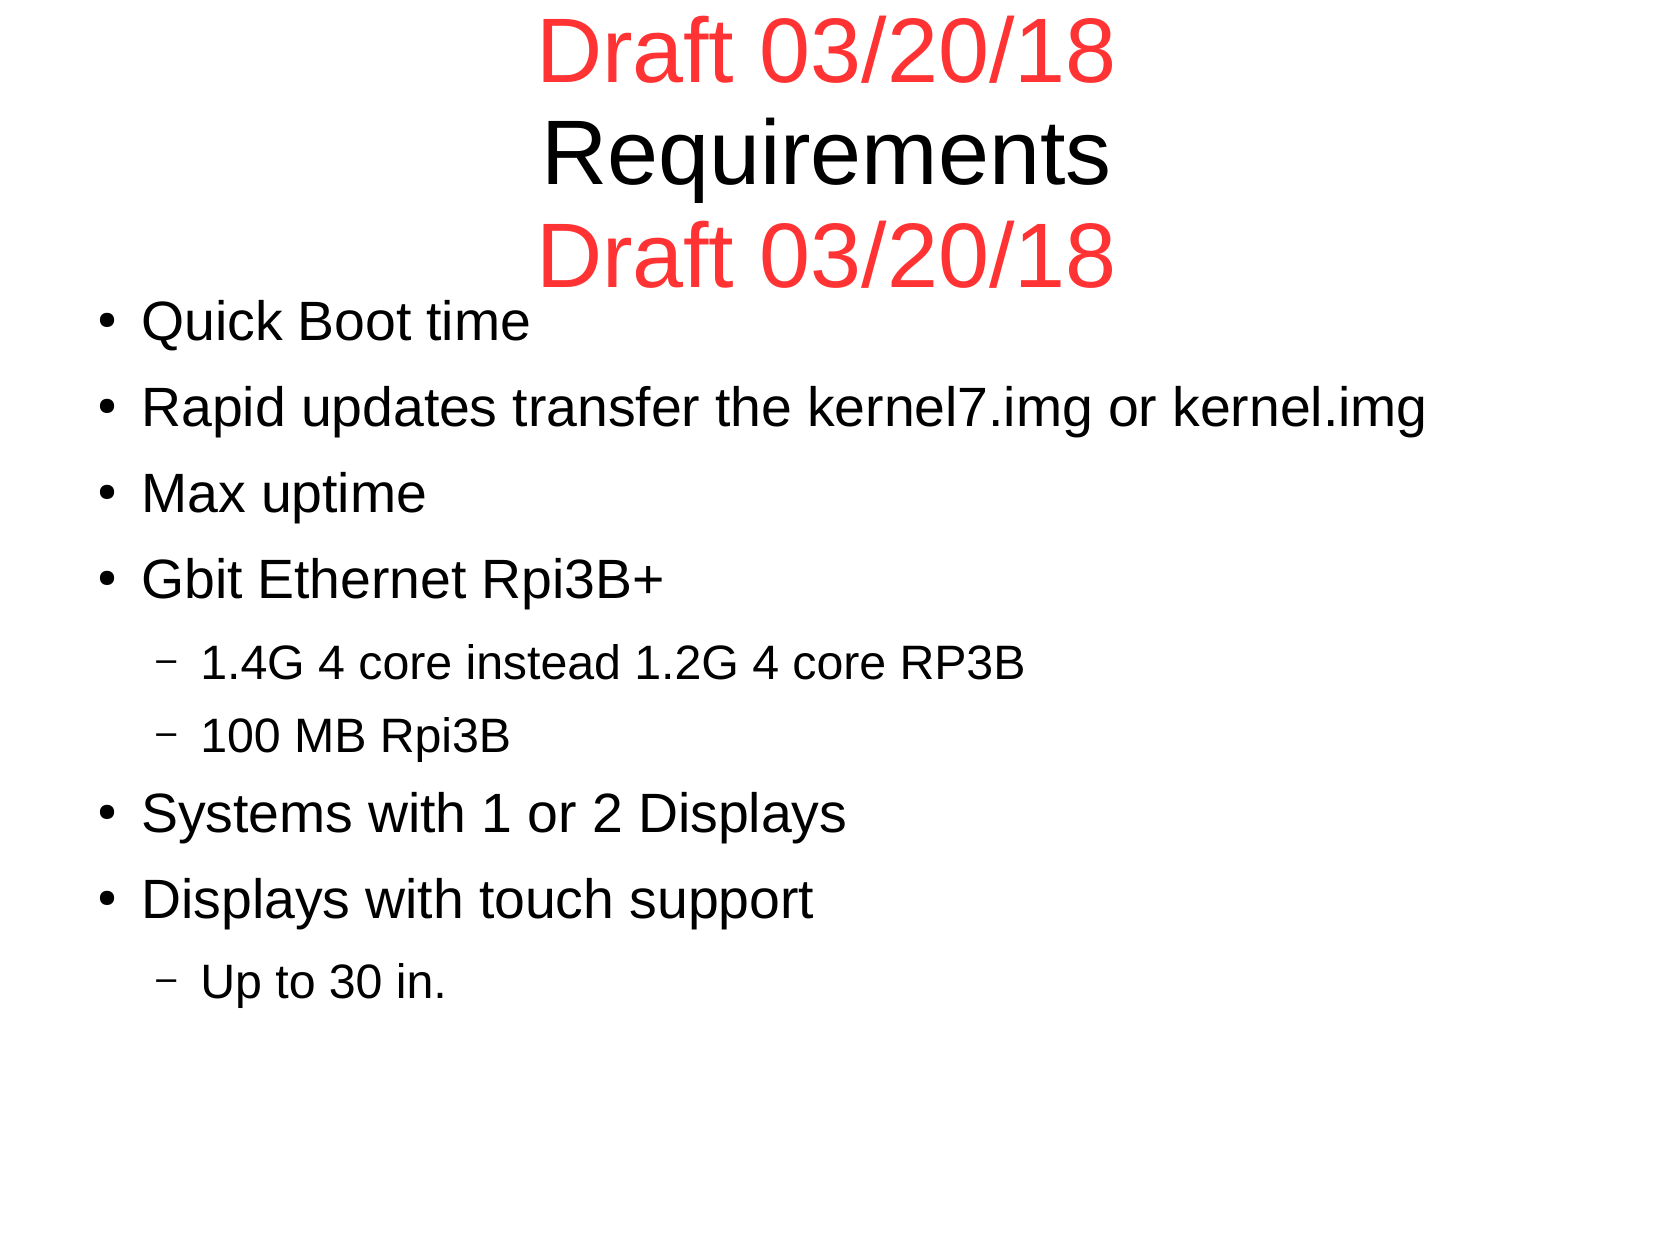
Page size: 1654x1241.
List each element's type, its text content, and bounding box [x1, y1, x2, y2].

title Draft 03/20/18 Requirements Draft 03/20/18 [82, 0, 1571, 290]
list Quick Boot time Rapid updates transfer the kernel7.img or kernel.img Max uptime Gbit Ethernet Rpi3B+ 1.4G 4 core instead 1.2G 4 core RP3B 100 MB Rpi3B Systems with 1 or 2 Displays Displays with touch support Up to 30 in. [82, 290, 1571, 1010]
